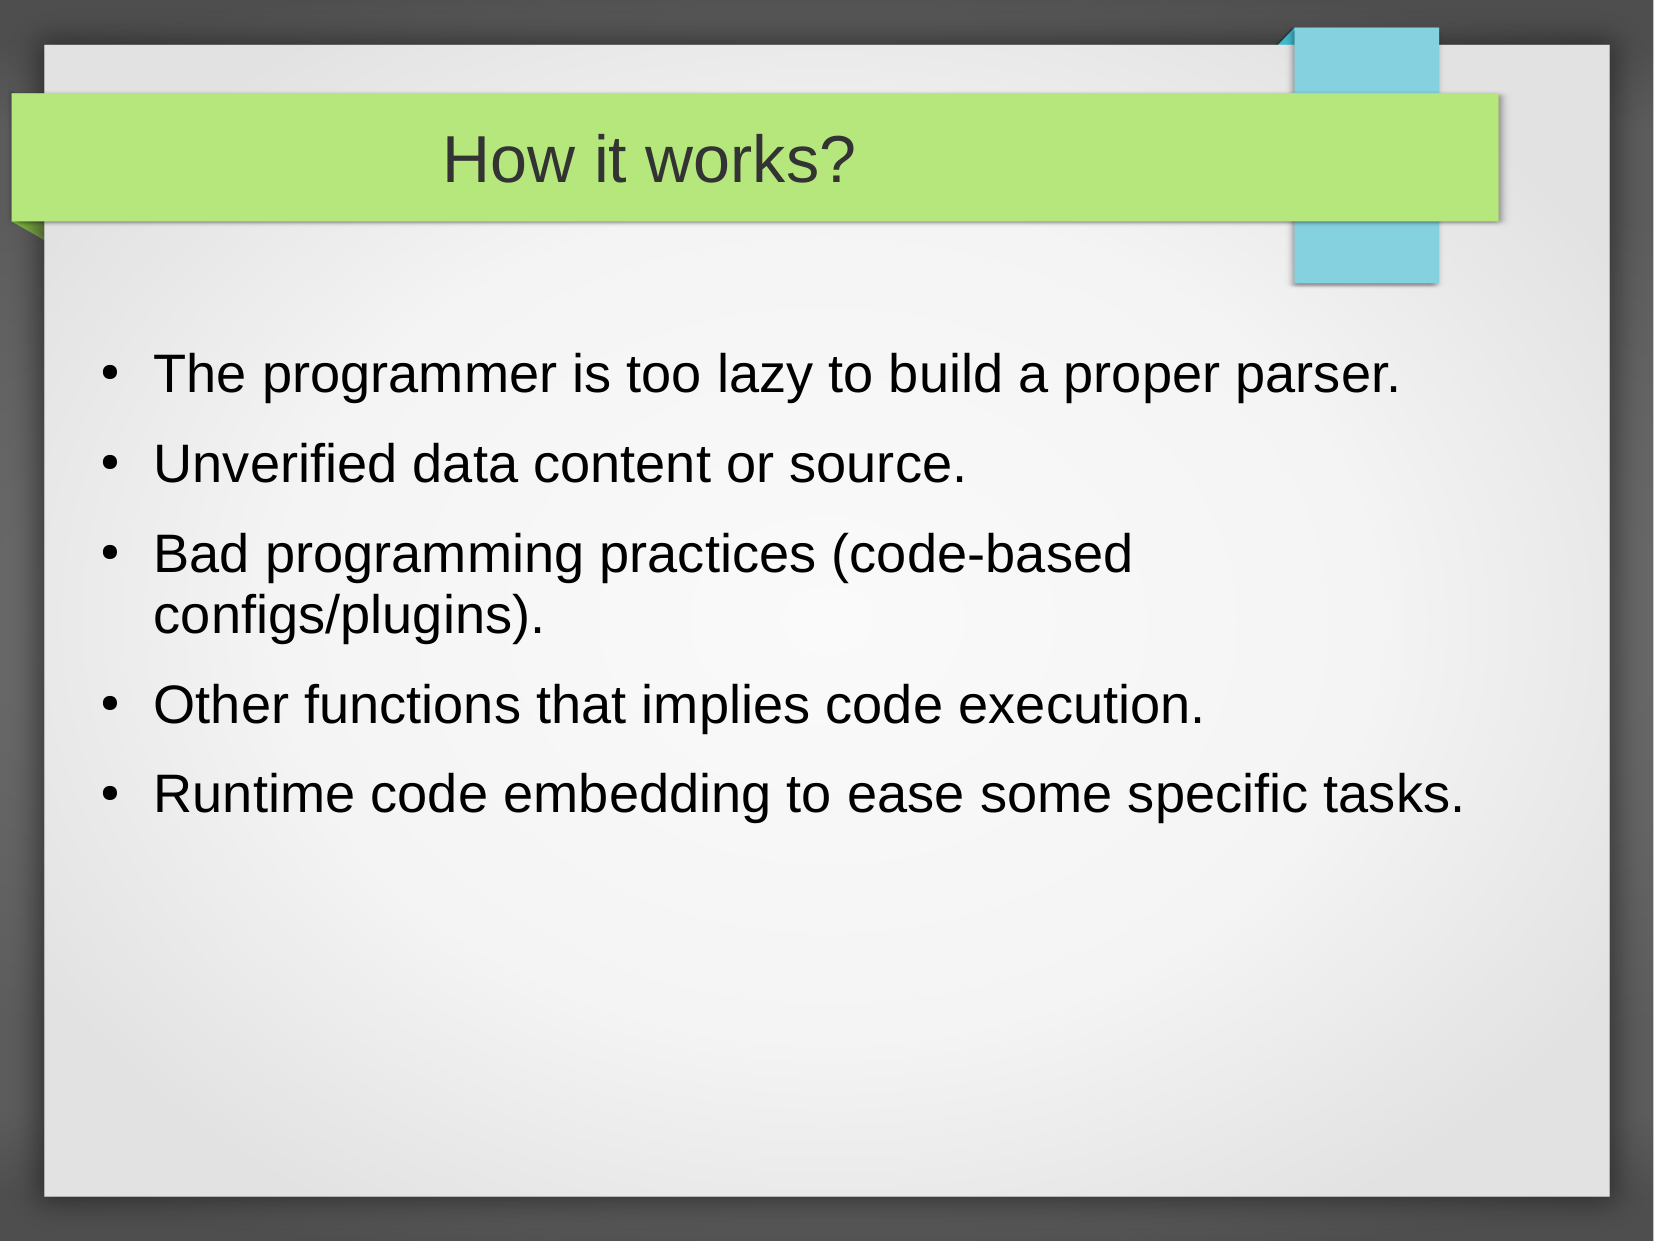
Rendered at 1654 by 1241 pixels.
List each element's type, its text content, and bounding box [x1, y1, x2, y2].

picture [0, 0, 1654, 1241]
list The programmer is too lazy to build a proper parser. Unverified data content or source. Bad programming practices (code-based configs/plugins). Other functions that implies code execution. Runtime code embedding to ease some specific tasks. [82, 343, 1538, 1063]
title How it works? [70, 106, 1229, 213]
